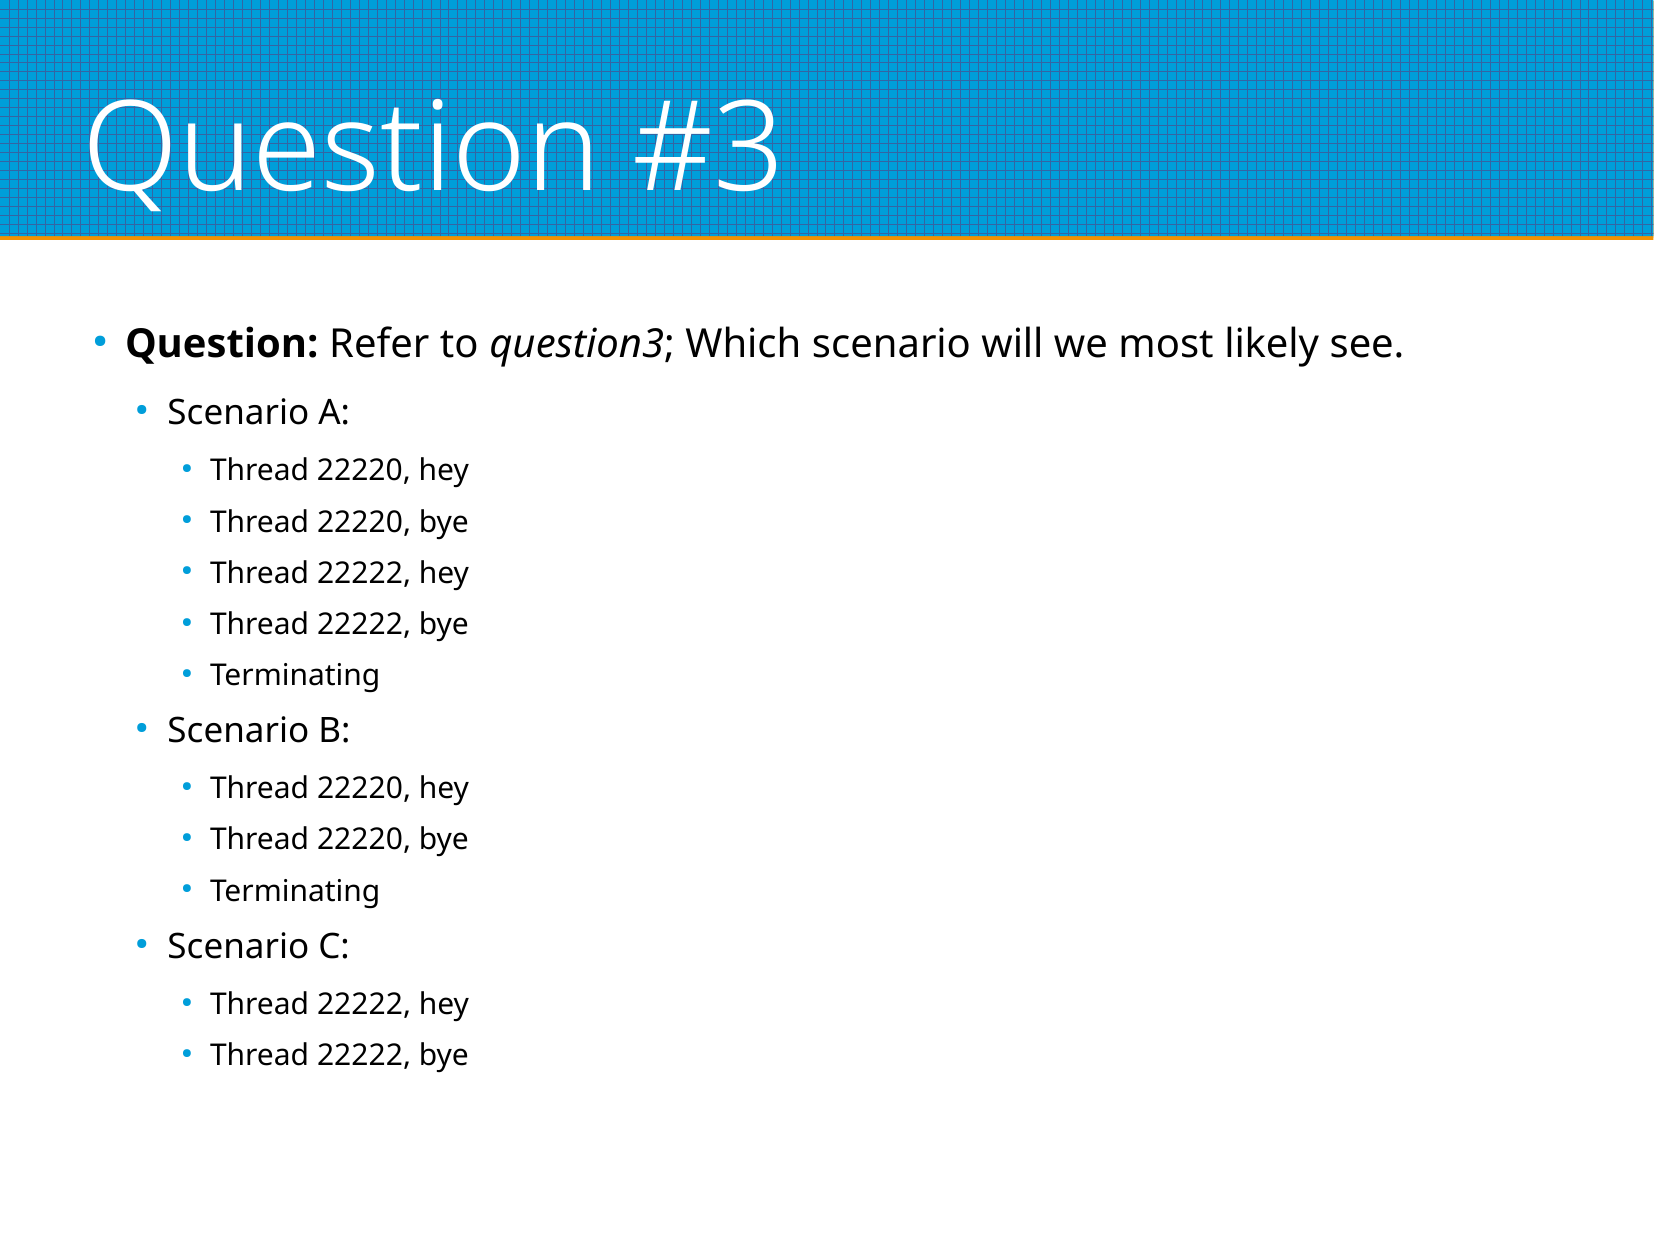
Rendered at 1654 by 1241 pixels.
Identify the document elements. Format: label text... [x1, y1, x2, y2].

list Question: Refer to question3; Which scenario will we most likely see. Scenario A: Thread 22220, hey Thread 22220, bye Thread 22222, hey Thread 22222, bye Terminating Scenario B: Thread 22220, hey Thread 22220, bye Terminating Scenario C: Thread 22222, hey Thread 22222, bye [82, 314, 1563, 1081]
title Question #3 [82, 19, 1571, 227]
